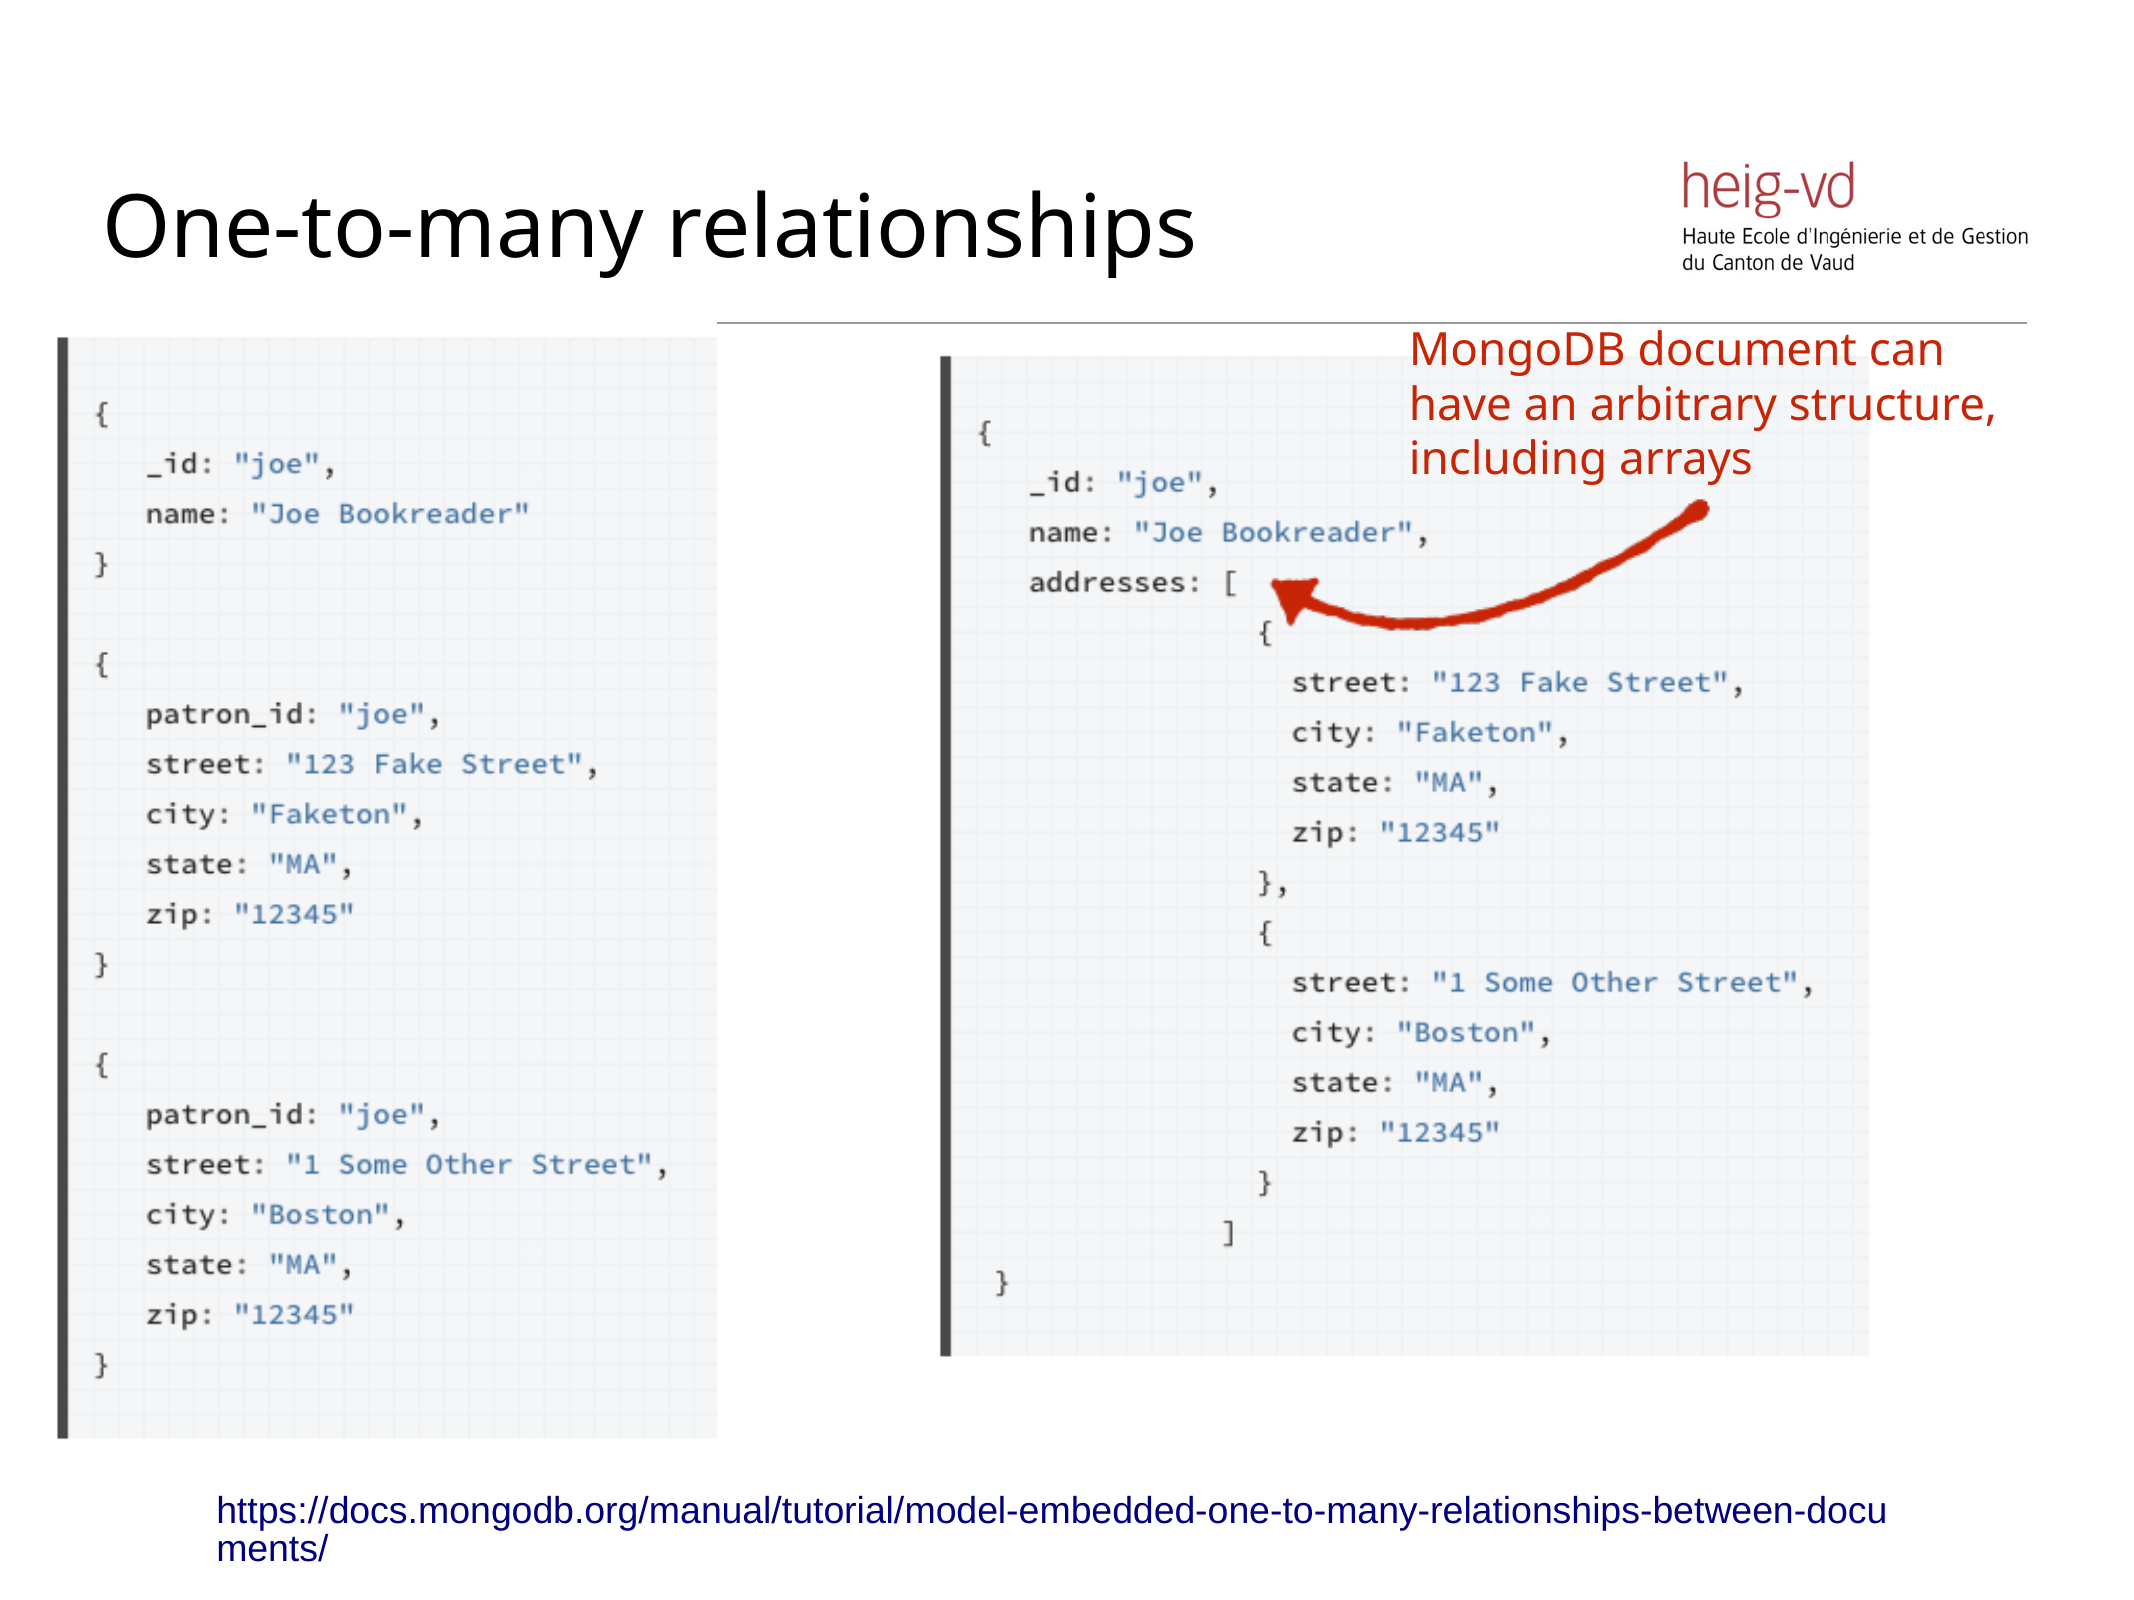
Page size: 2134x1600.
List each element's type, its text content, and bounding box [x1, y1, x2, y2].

picture [918, 338, 1869, 1386]
text_box MongoDB document can have an arbitrary structure, including arrays [1400, 310, 2062, 493]
title One-to-many relationships [93, 54, 2040, 284]
text_box https://docs.mongodb.org/manual/tutorial/model-embedded-one-to-many-relationships-between-documents/ [207, 1477, 1926, 1540]
picture [33, 313, 717, 1460]
